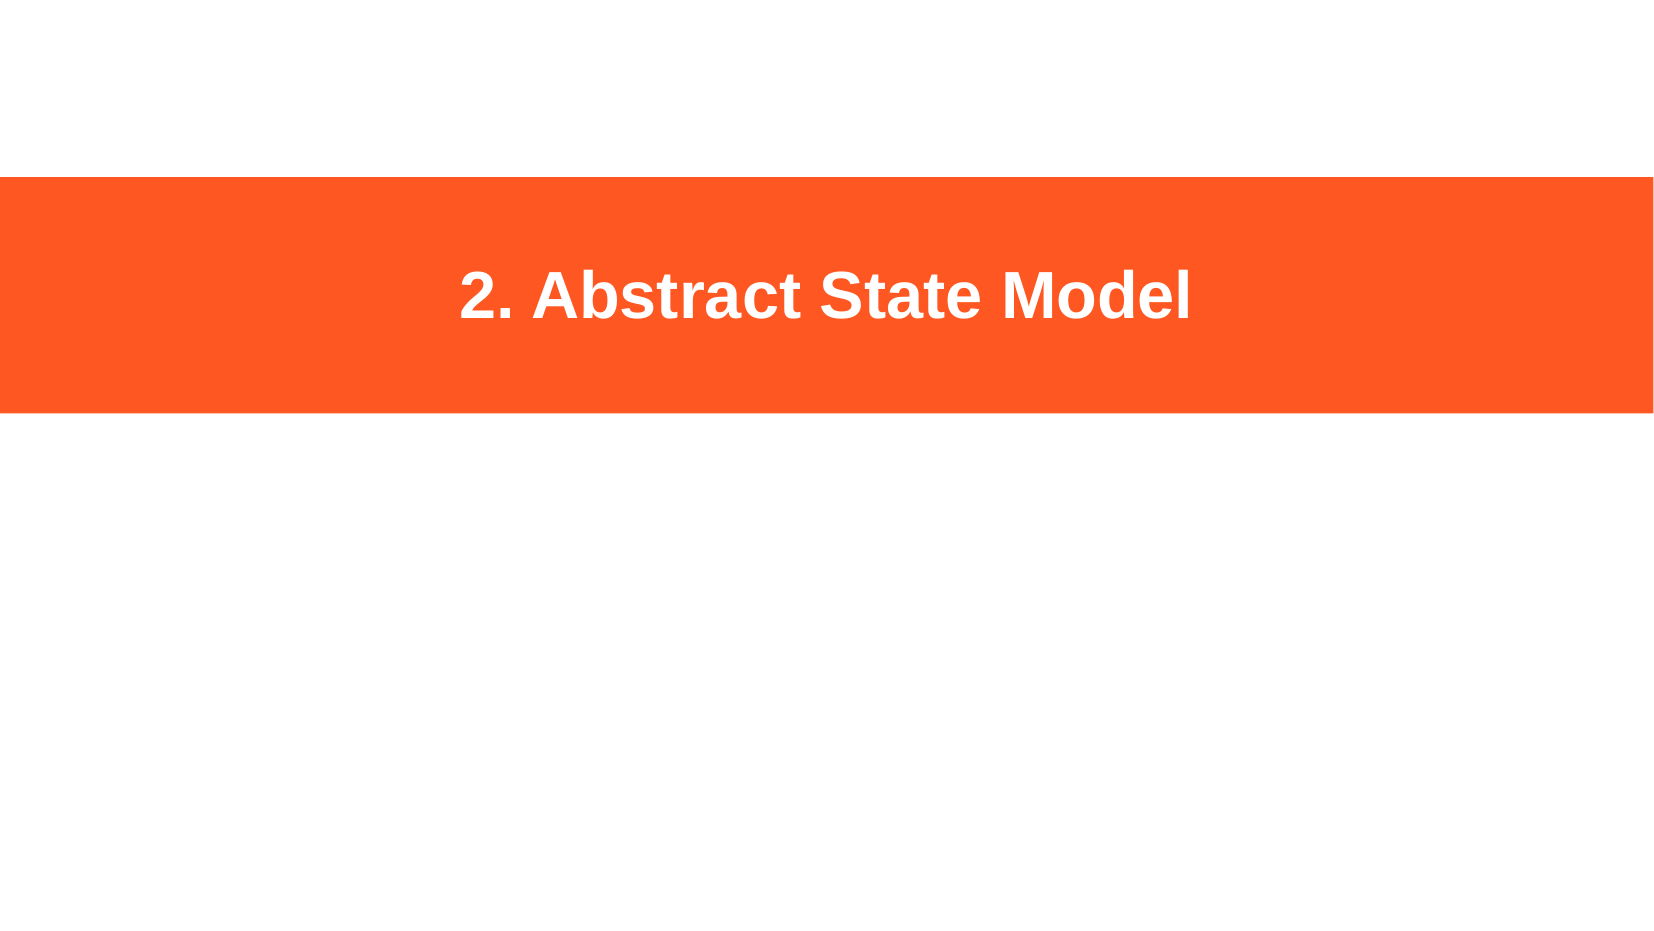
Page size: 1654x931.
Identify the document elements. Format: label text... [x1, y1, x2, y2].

title 2. Abstract State Model [0, 177, 1654, 414]
